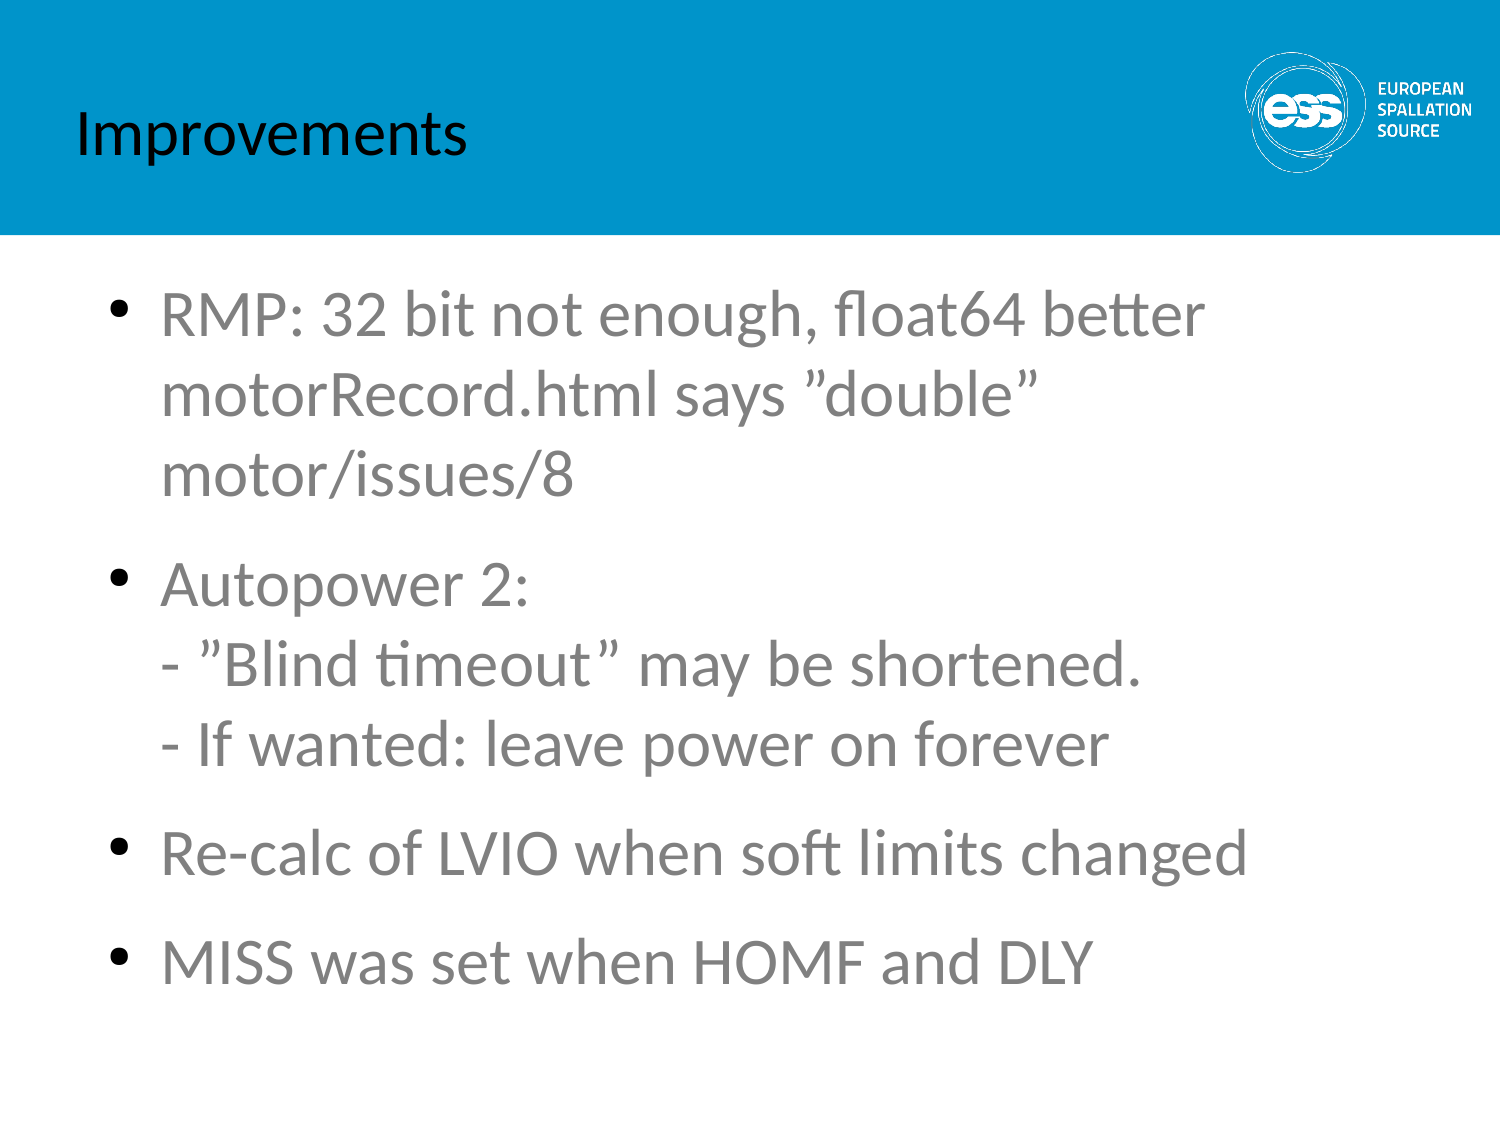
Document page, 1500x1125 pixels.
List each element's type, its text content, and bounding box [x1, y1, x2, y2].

picture [1389, 104, 1393, 115]
picture [1454, 83, 1458, 94]
picture [1423, 83, 1430, 94]
picture [1422, 125, 1428, 134]
picture [1409, 104, 1415, 115]
picture [1432, 125, 1438, 136]
picture [1418, 104, 1423, 115]
list RMP: 32 bit not enough, float64 better motorRecord.html says ”double” motor/issues/8 Autopower 2: - ”Blind timeout” may be shortened. - If wanted: leave power on forever Re-calc of LVIO when soft limits changed MISS was set when HOMF and DLY [75, 262, 1426, 1005]
picture [1443, 86, 1450, 93]
picture [1264, 94, 1342, 127]
picture [1398, 109, 1406, 115]
picture [1379, 83, 1385, 94]
picture [1436, 104, 1444, 115]
picture [1400, 83, 1407, 94]
title Improvements [75, 45, 1247, 233]
